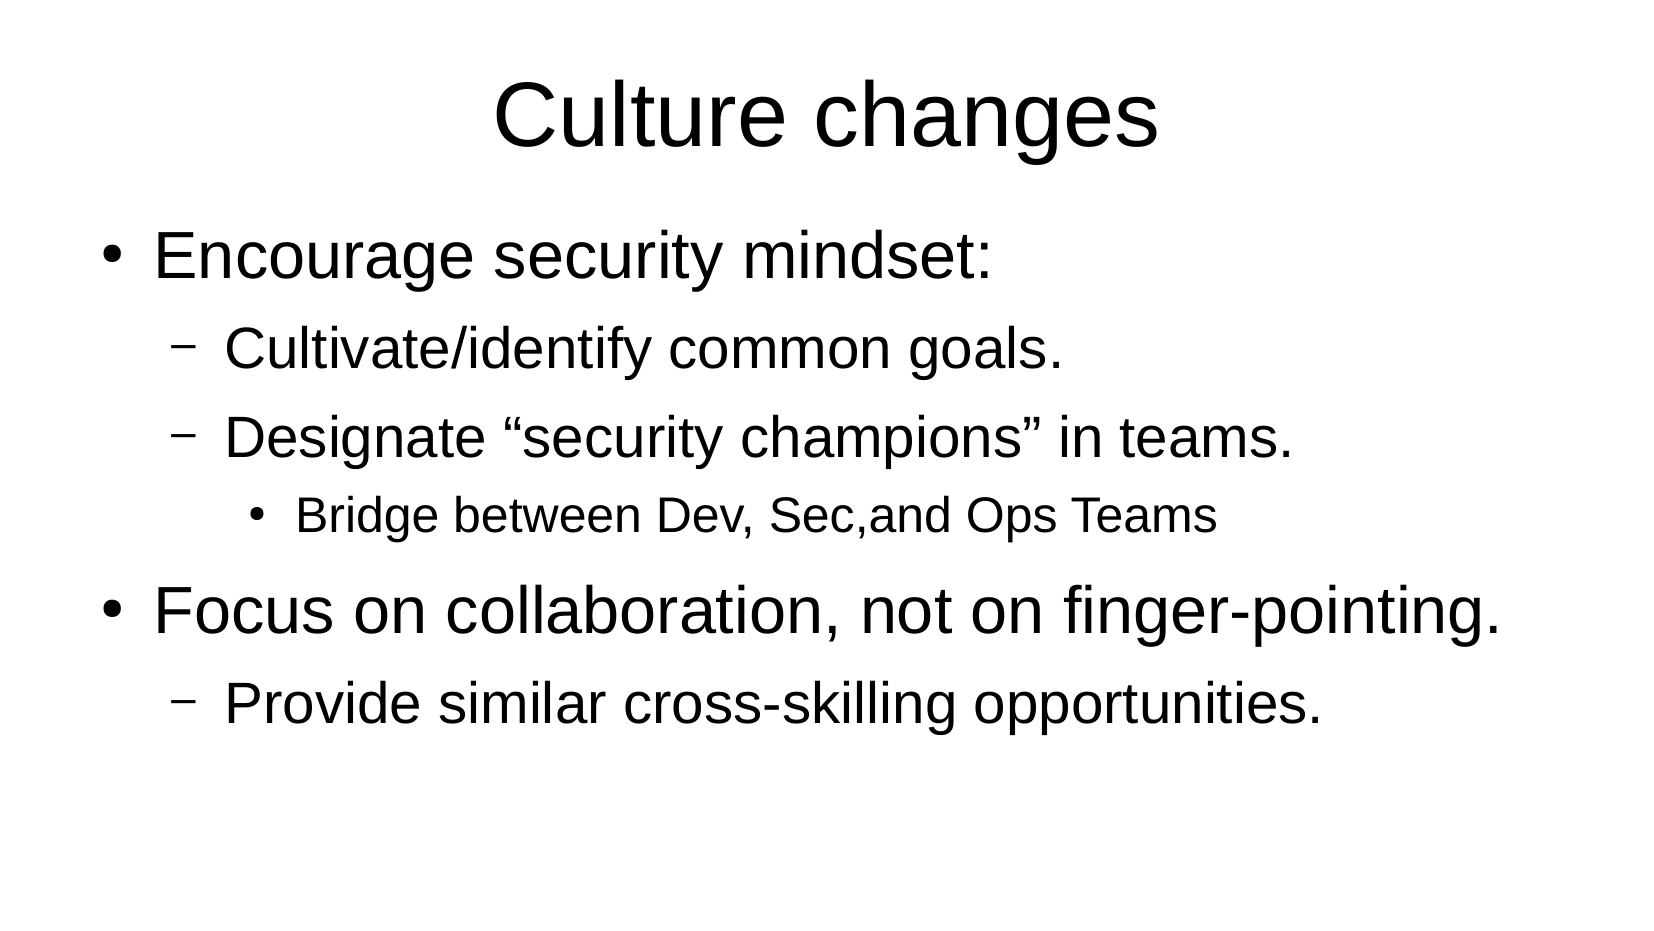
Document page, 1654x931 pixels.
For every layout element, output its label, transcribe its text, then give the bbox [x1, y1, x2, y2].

title Culture changes [82, 37, 1571, 193]
list Encourage security mindset: Cultivate/identify common goals. Designate “security champions” in teams. Bridge between Dev, Sec,and Ops Teams Focus on collaboration, not on finger-pointing. Provide similar cross-skilling opportunities. [82, 217, 1571, 758]
